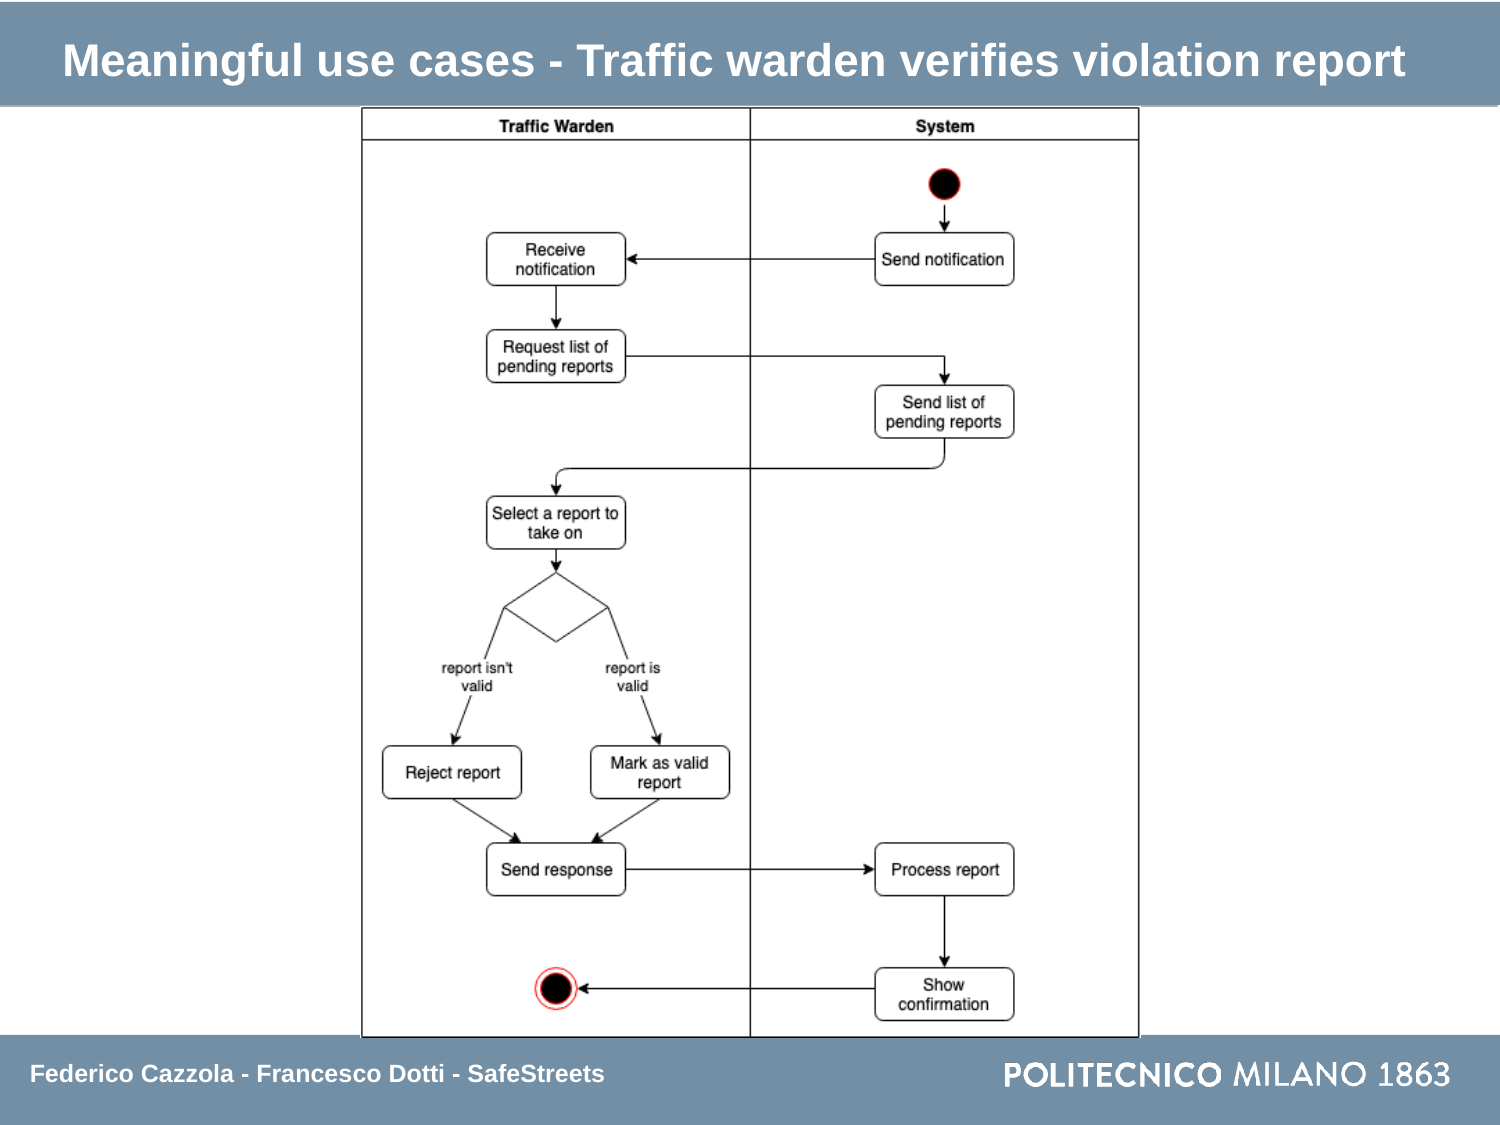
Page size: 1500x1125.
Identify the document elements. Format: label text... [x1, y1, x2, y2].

picture [998, 1049, 1456, 1098]
picture [360, 106, 1141, 1038]
title Meaningful use cases - Traffic warden verifies violation report [47, 22, 1455, 161]
